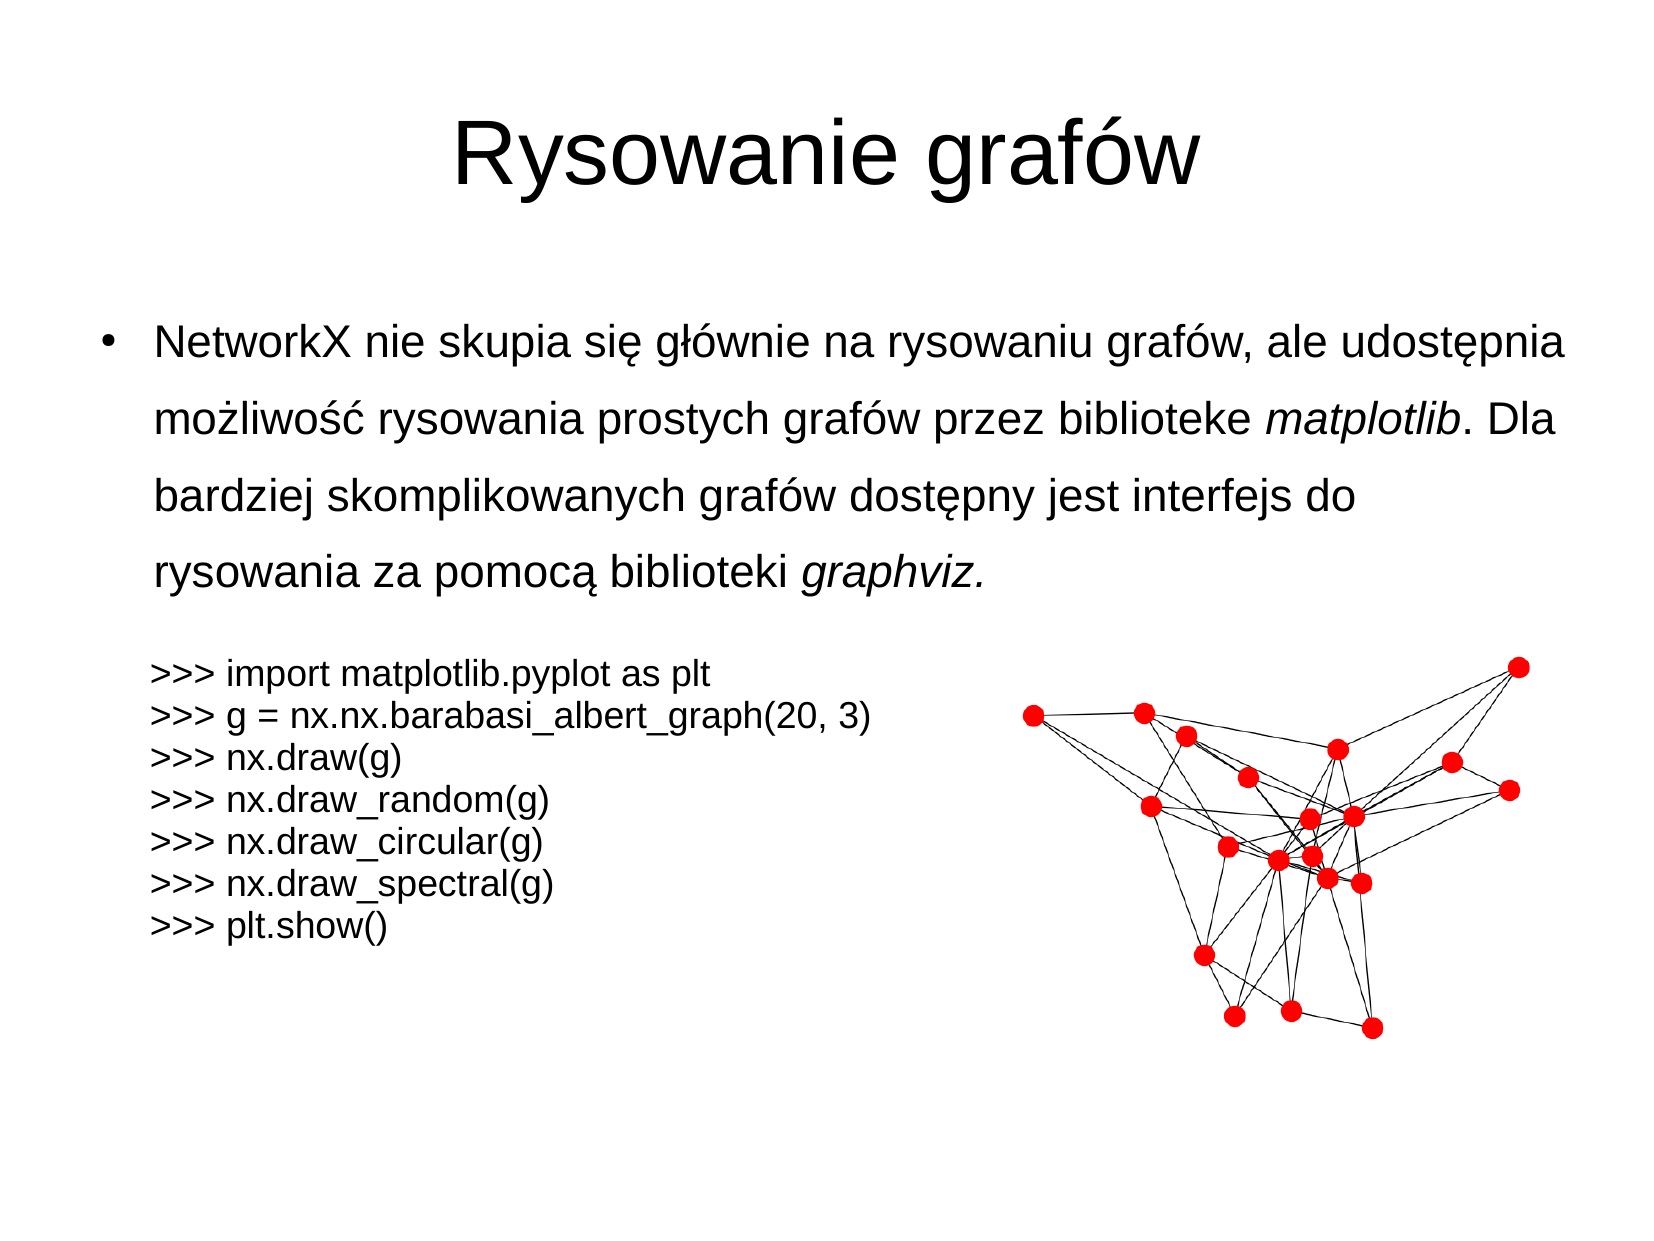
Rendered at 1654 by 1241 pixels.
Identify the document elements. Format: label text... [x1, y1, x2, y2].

title Rysowanie grafów [82, 49, 1571, 257]
picture [1005, 644, 1546, 1051]
text_box >>> import matplotlib.pyplot as plt >>> g = nx.nx.barabasi_albert_graph(20, 3) >>> nx.draw(g) >>> nx.draw_random(g) >>> nx.draw_circular(g) >>> nx.draw_spectral(g) >>> plt.show() [135, 645, 1006, 954]
list NetworkX nie skupia się głównie na rysowaniu grafów, ale udostępnia możliwość rysowania prostych grafów przez biblioteke matplotlib. Dla bardziej skomplikowanych grafów dostępny jest interfejs do rysowania za pomocą biblioteki graphviz. [82, 290, 1571, 1010]
